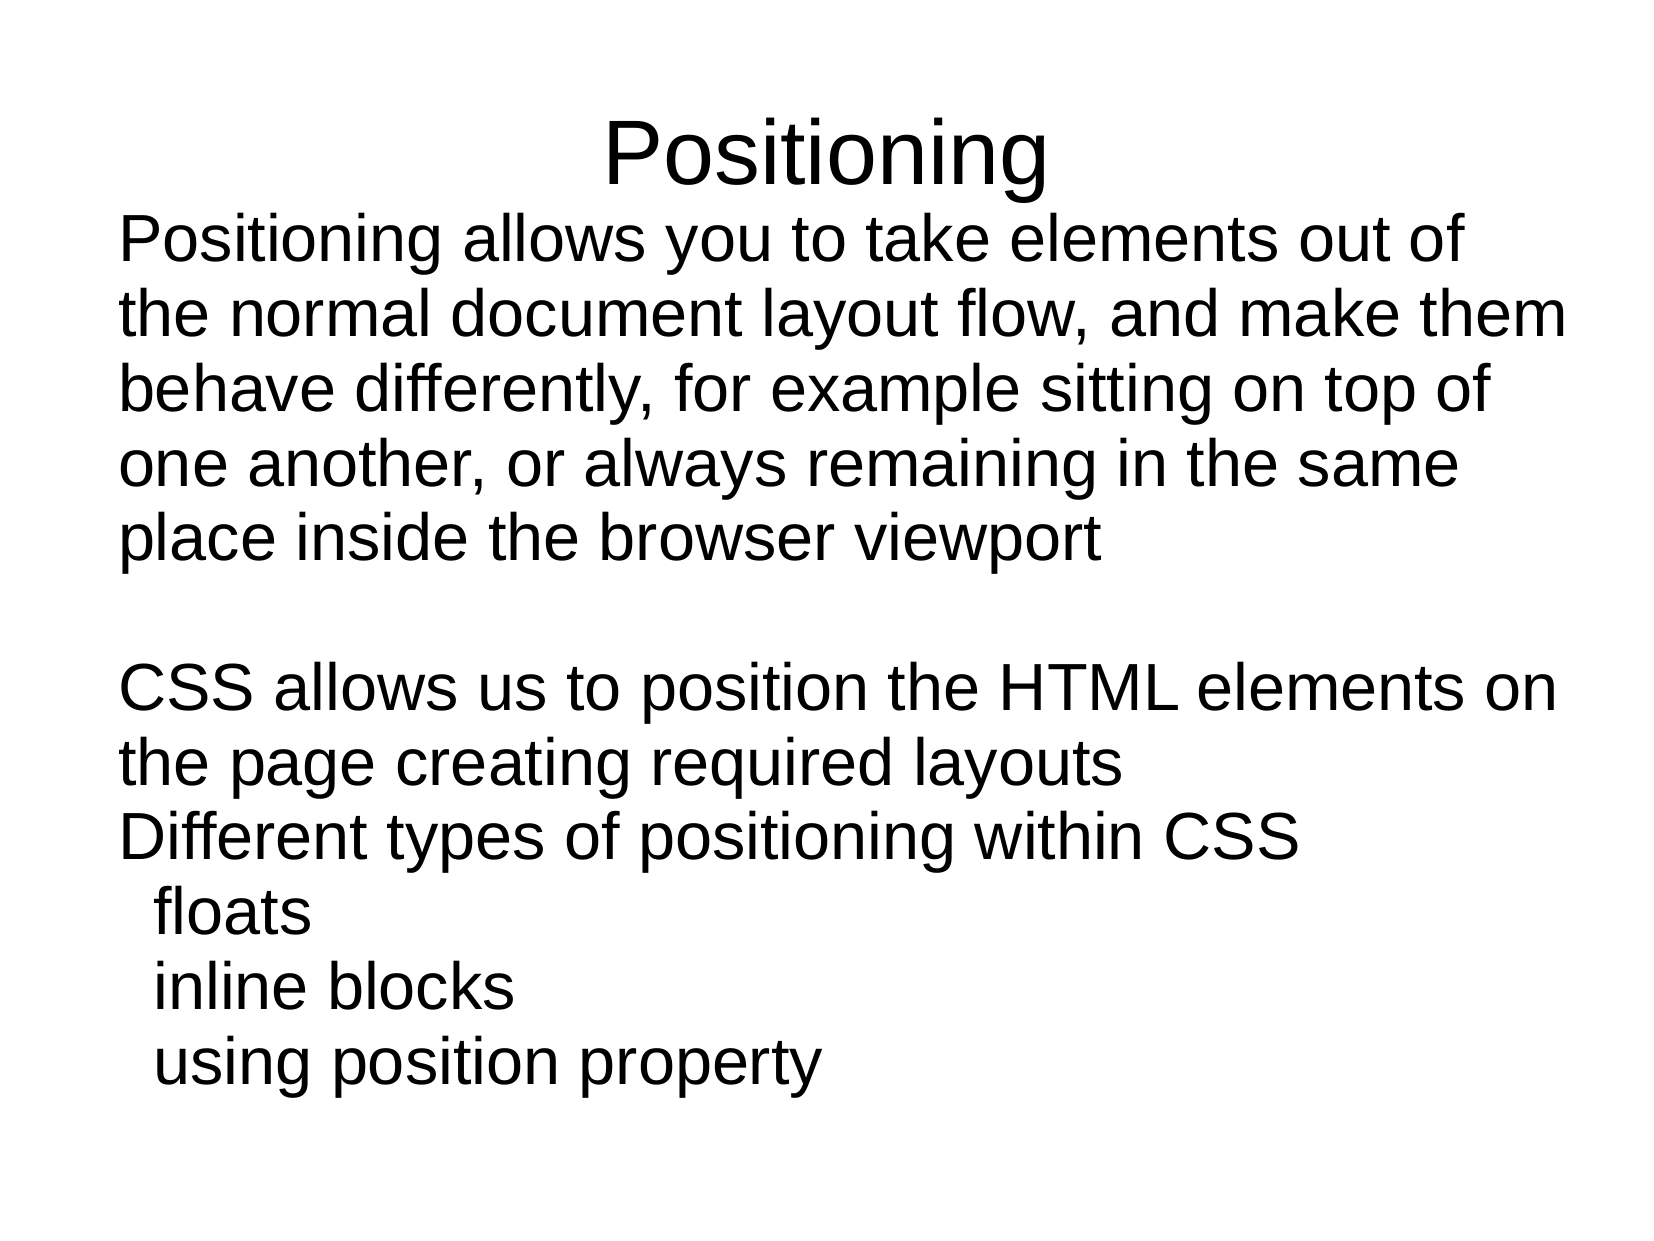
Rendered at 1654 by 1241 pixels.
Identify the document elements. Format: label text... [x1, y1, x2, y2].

title Positioning [82, 49, 1571, 201]
subtitle Positioning allows you to take elements out of the normal document layout flow, and make them behave differently, for example sitting on top of one another, or always remaining in the same place inside the browser viewport CSS allows us to position the HTML elements on the page creating required layouts Different types of positioning within CSS floats inline blocks using position property [82, 201, 1571, 1099]
